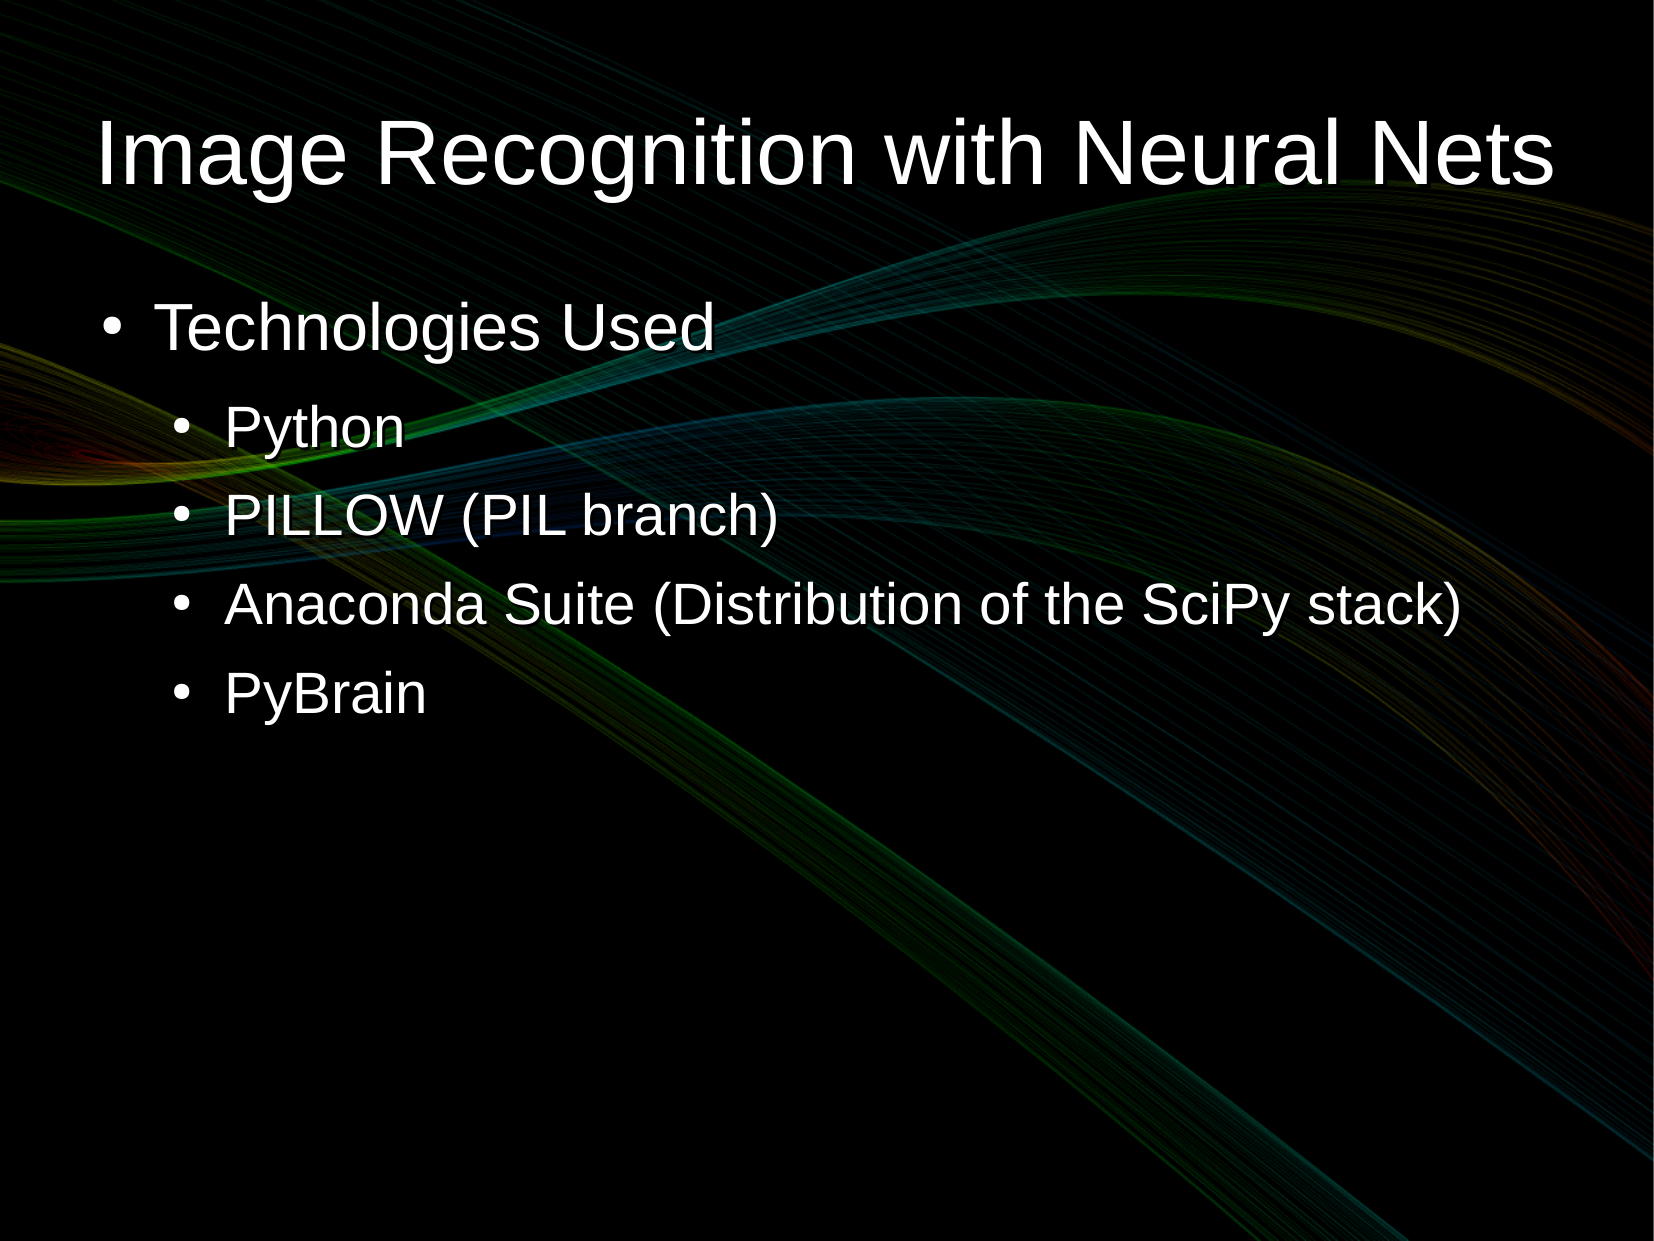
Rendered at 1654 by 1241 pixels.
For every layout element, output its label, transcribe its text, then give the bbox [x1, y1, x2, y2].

picture [0, 0, 1654, 1241]
list Technologies Used Python PILLOW (PIL branch) Anaconda Suite (Distribution of the SciPy stack) PyBrain [82, 290, 1571, 1109]
title Image Recognition with Neural Nets [82, 49, 1571, 257]
